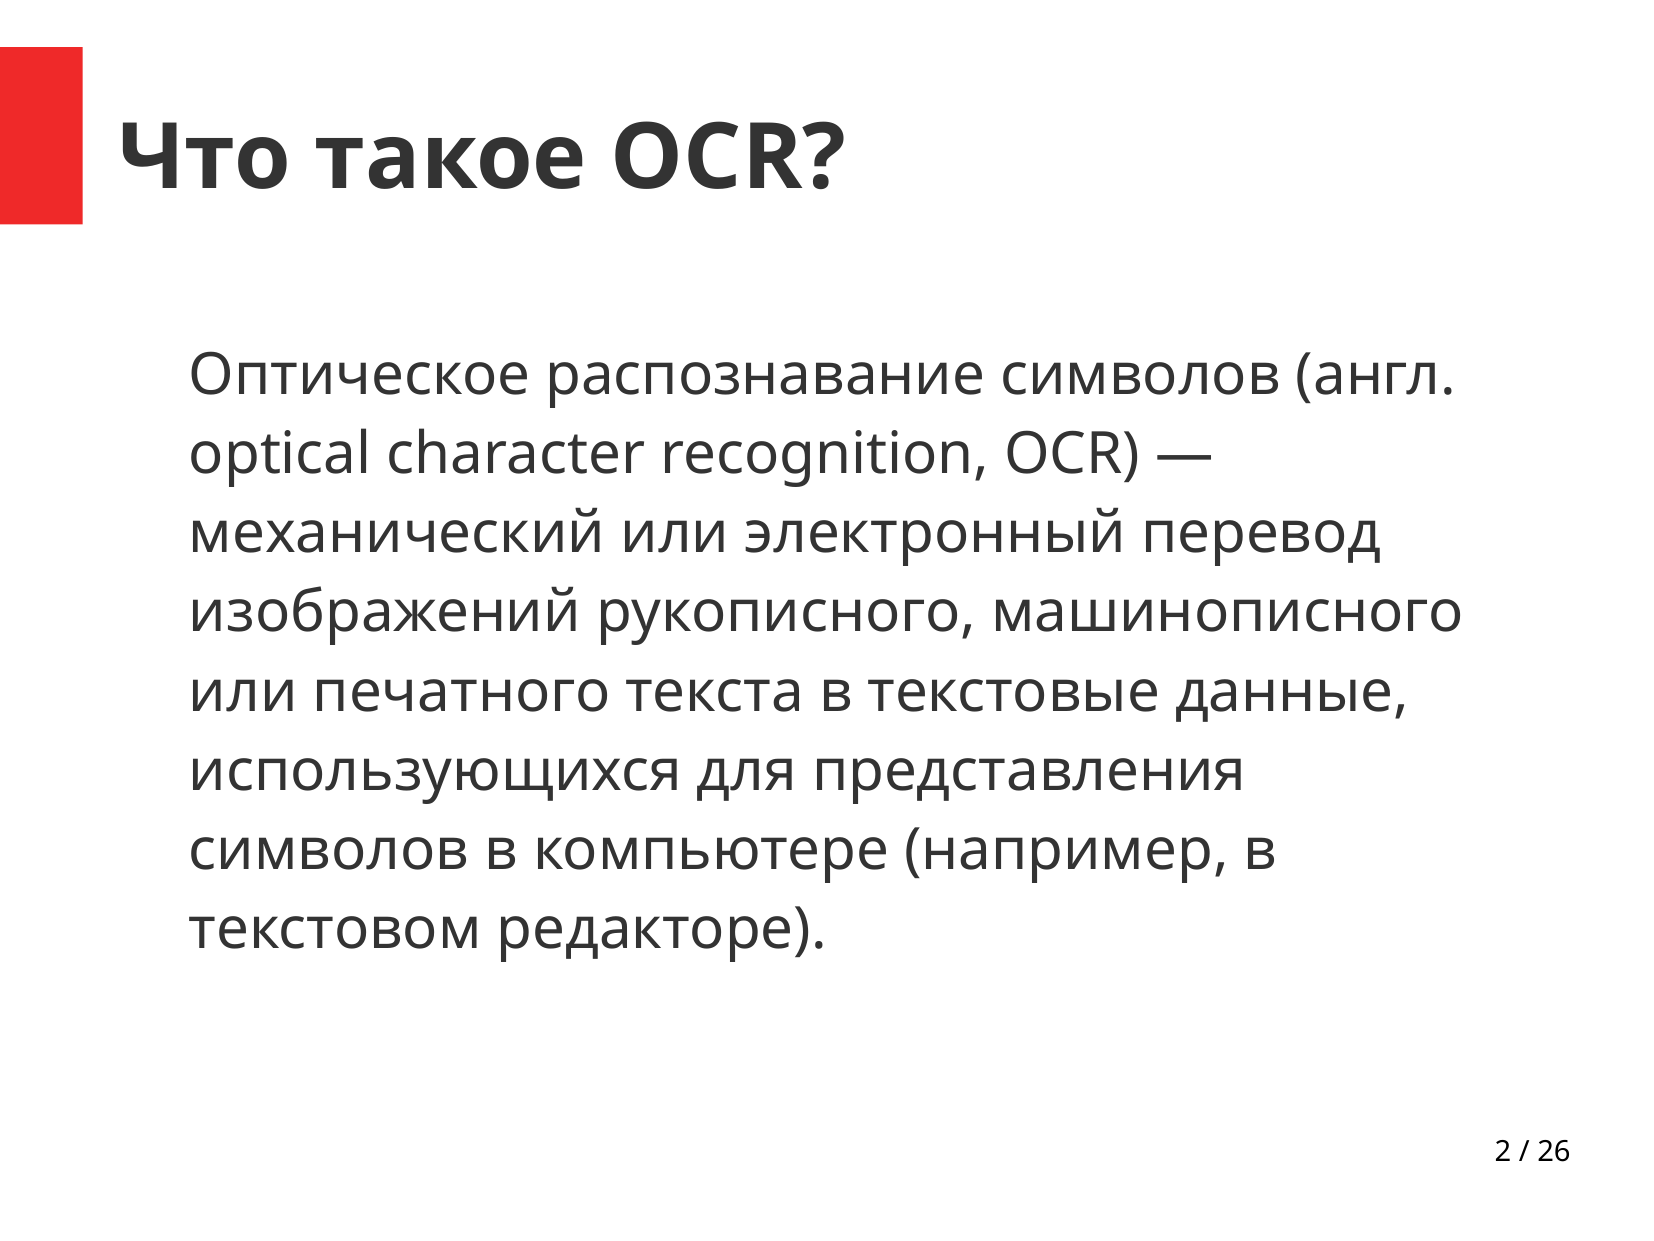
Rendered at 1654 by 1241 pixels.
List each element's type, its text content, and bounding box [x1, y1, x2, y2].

list Оптическое распознавание символов (англ. optical character recognition, OCR) — механический или электронный перевод изображений рукописного, машинописного или печатного текста в текстовые данные, использующихся для представления символов в компьютере (например, в текстовом редакторе). [118, 331, 1536, 1052]
title Что такое OCR? [118, 49, 1571, 257]
